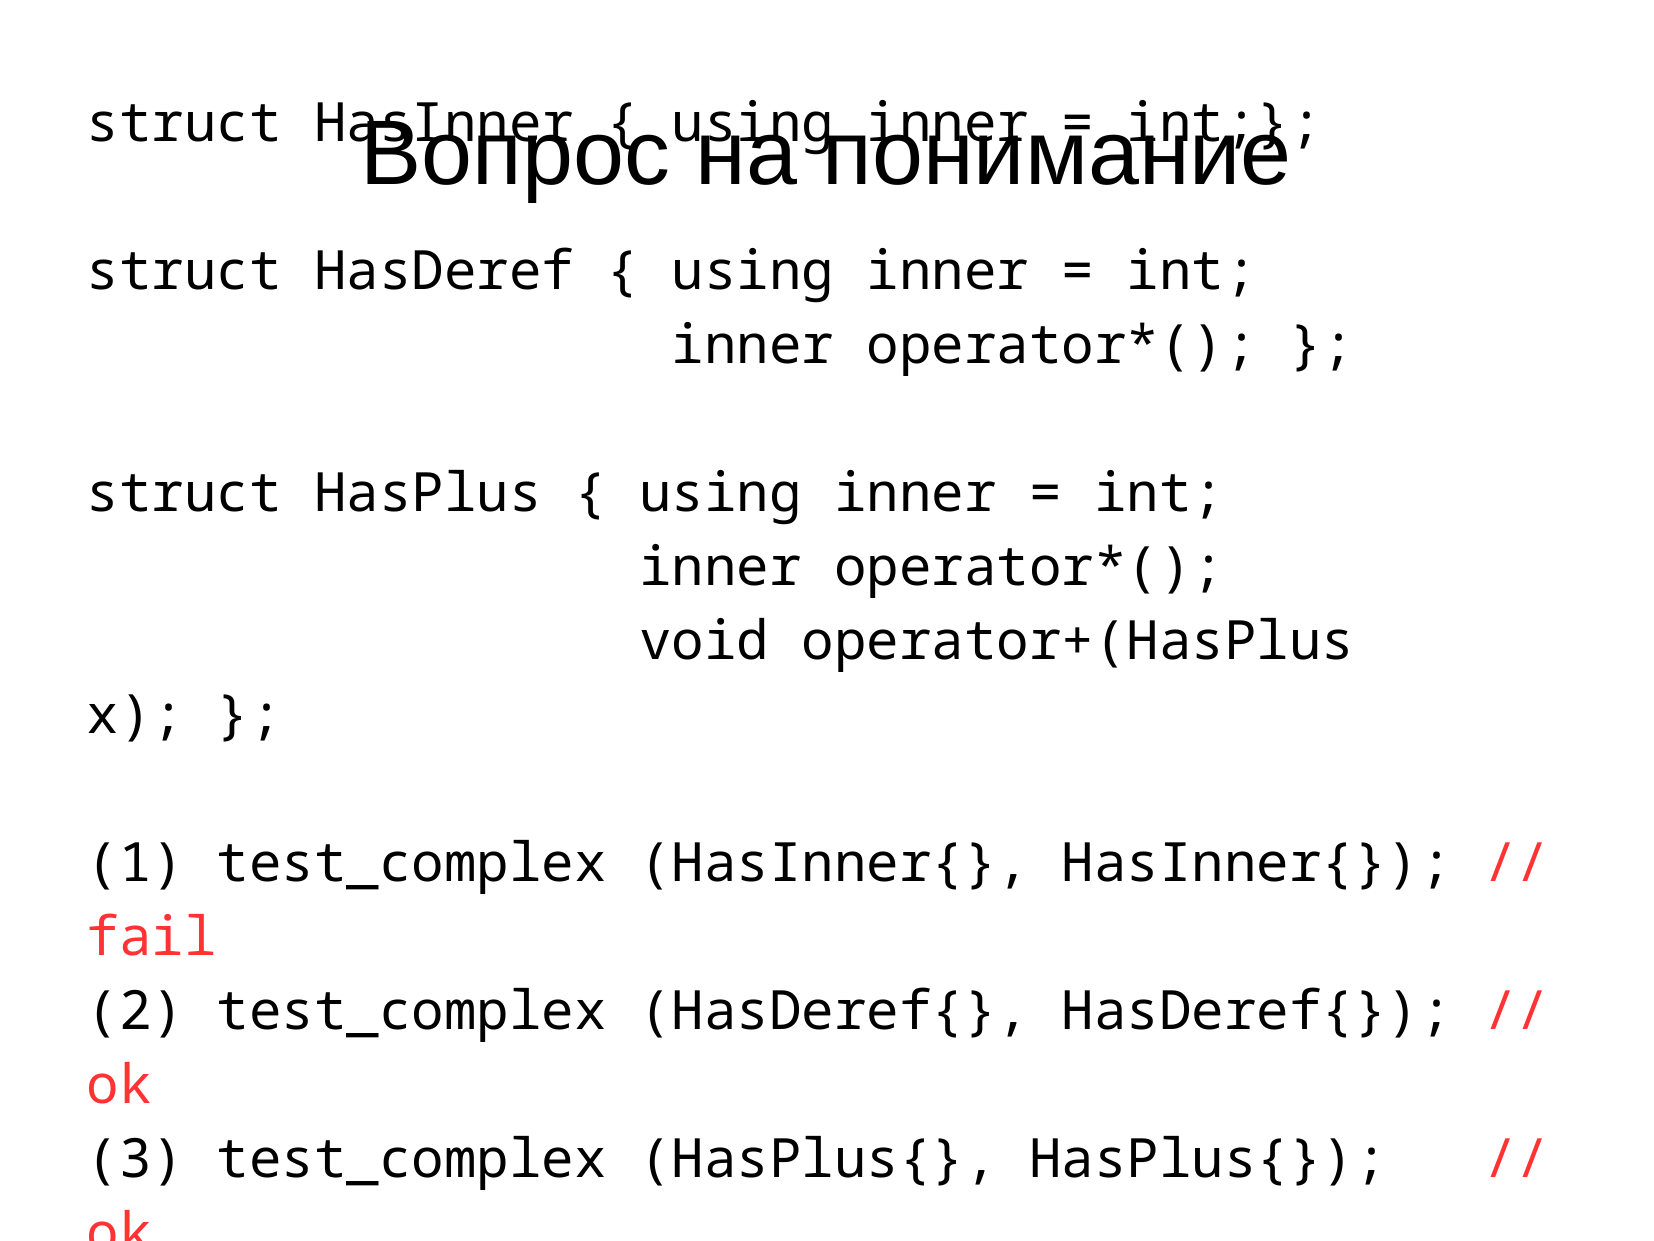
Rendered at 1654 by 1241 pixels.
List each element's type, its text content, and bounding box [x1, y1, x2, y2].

title Вопрос на понимание [82, 49, 1571, 257]
subtitle struct HasInner { using inner = int;}; struct HasDeref { using inner = int; inner operator*(); }; struct HasPlus { using inner = int; inner operator*(); void operator+(HasPlus x); }; (1) test_complex (HasInner{}, HasInner{}); // fail (2) test_complex (HasDeref{}, HasDeref{}); // ok (3) test_complex (HasPlus{}, HasPlus{}); // ok [86, 240, 1576, 1111]
